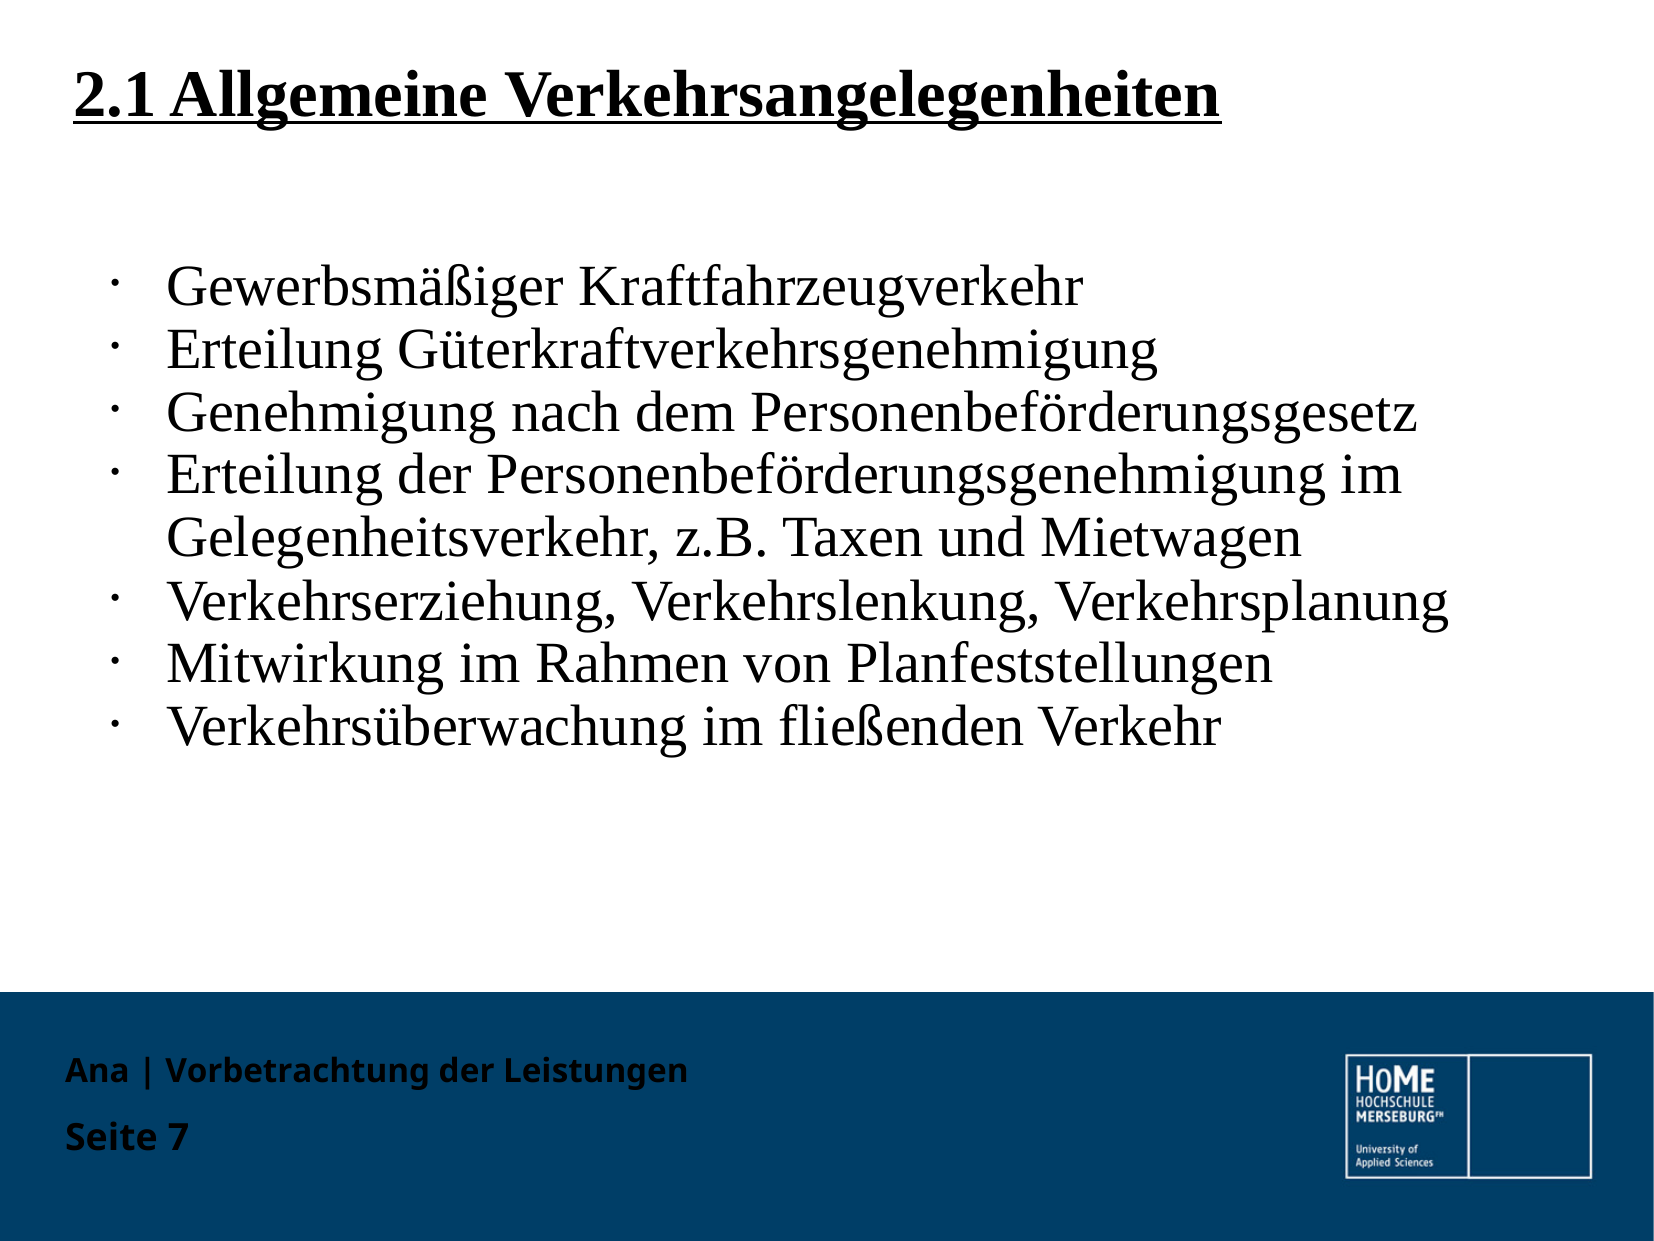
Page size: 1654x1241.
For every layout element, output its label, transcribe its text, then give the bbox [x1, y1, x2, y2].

picture [0, 992, 1654, 1241]
title 2.1 Allgemeine Verkehrsangelegenheiten [58, 51, 1637, 261]
subtitle Gewerbsmäßiger Kraftfahrzeugverkehr Erteilung Güterkraftverkehrsgenehmigung Genehmigung nach dem Personenbeförderungsgesetz Erteilung der Personenbeförderungsgenehmigung im Gelegenheitsverkehr, z.B. Taxen und Mietwagen Verkehrserziehung, Verkehrslenkung, Verkehrsplanung Mitwirkung im Rahmen von Planfeststellungen Verkehrsüberwachung im fließenden Verkehr [95, 247, 1608, 1126]
